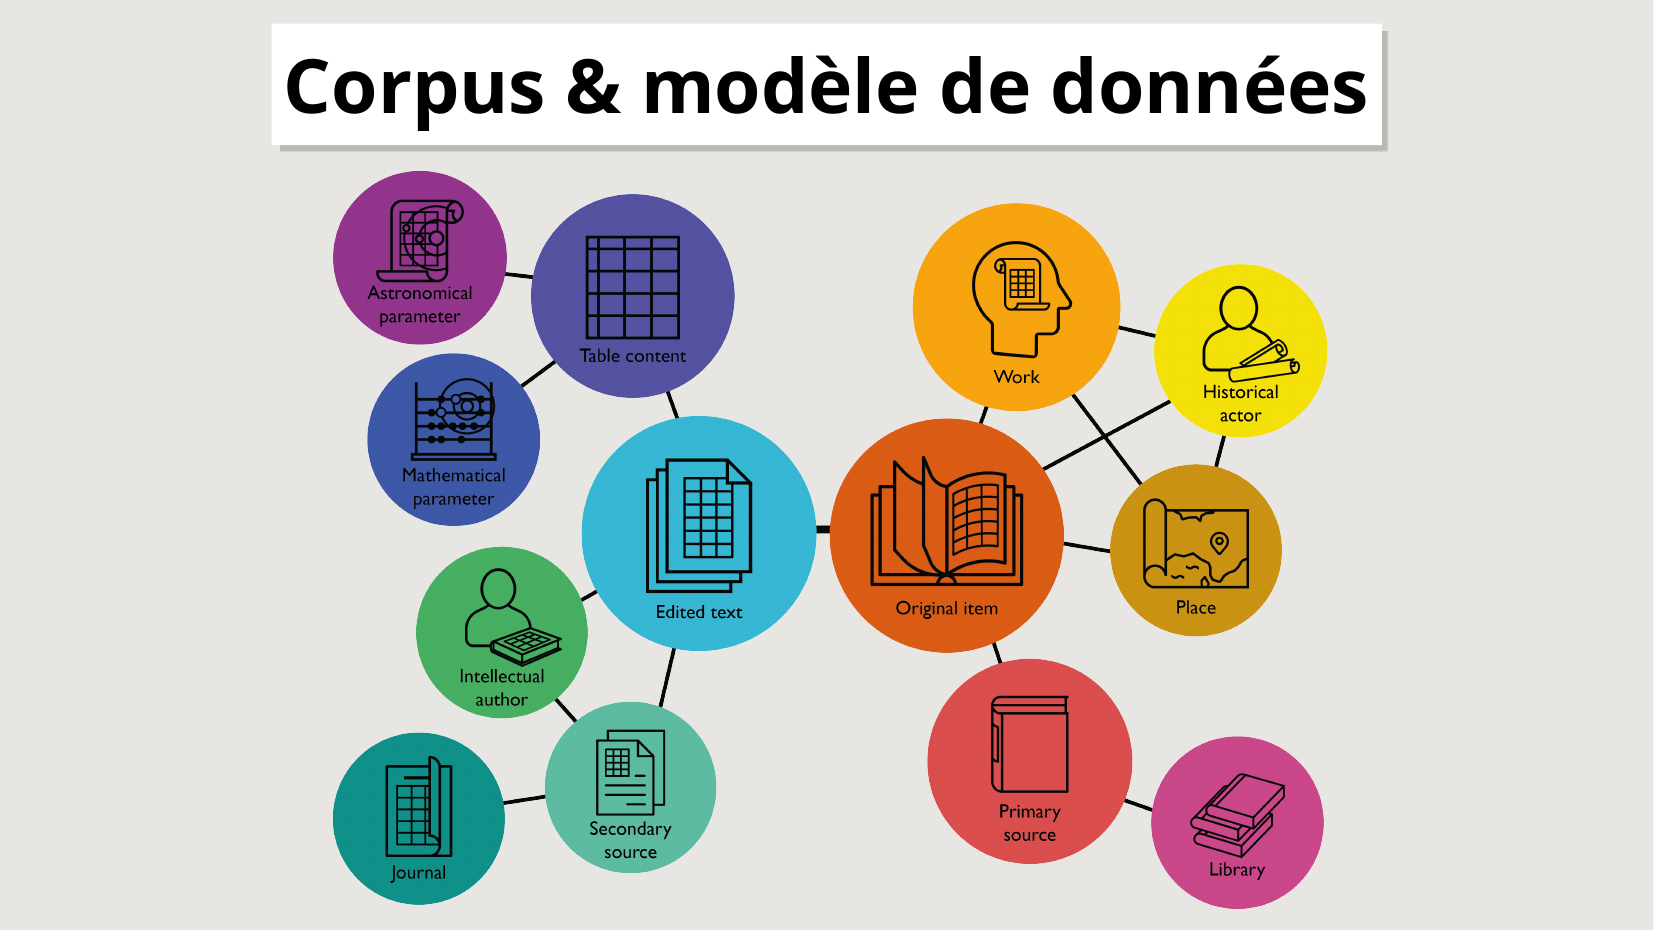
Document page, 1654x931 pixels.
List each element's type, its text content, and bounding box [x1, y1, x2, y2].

title Corpus & modèle de données [271, 23, 1382, 146]
picture [307, 146, 1347, 931]
